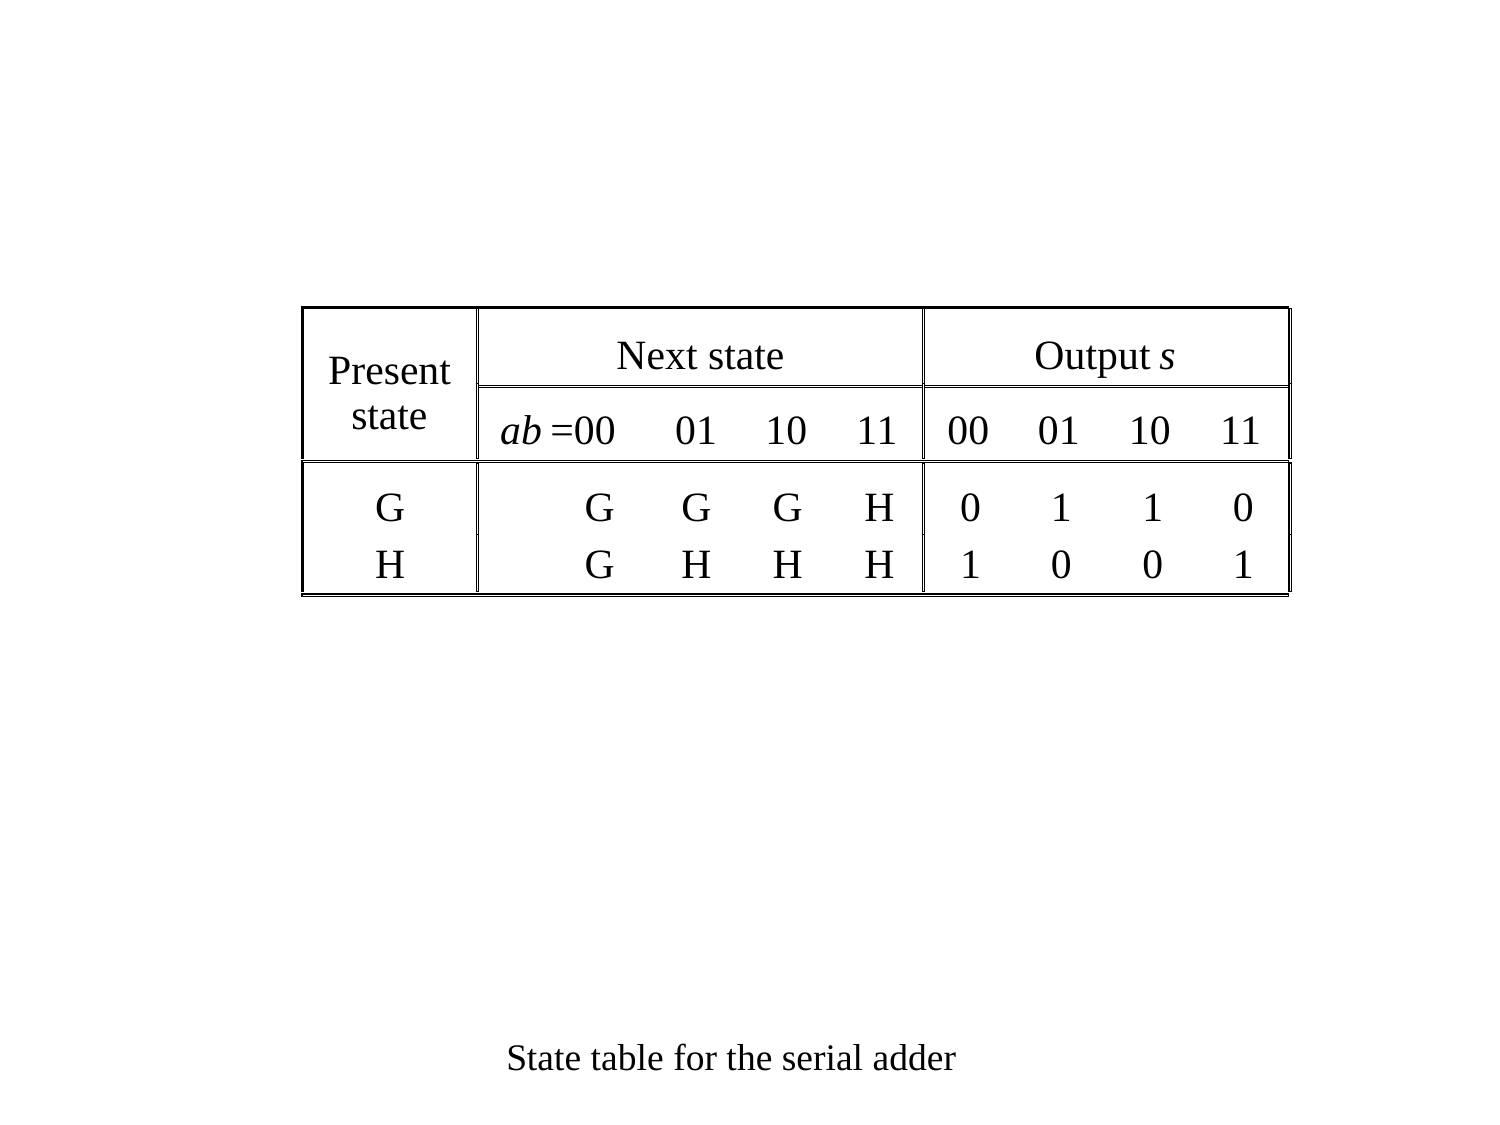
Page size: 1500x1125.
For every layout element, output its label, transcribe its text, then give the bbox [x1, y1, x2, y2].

text_box 10 [765, 402, 808, 453]
text_box =00 [550, 402, 627, 453]
text_box 11 [856, 402, 899, 453]
text_box H [864, 536, 906, 588]
text_box 11 [1220, 402, 1263, 453]
text_box G [584, 536, 626, 588]
text_box G [772, 479, 814, 530]
text_box 0 [1050, 536, 1083, 588]
text_box state [351, 387, 439, 439]
text_box 1 [1142, 479, 1174, 530]
text_box H [375, 536, 416, 588]
text_box 01 [675, 402, 718, 453]
text_box H [864, 479, 906, 530]
text_box s [1159, 327, 1187, 378]
text_box G [681, 479, 723, 530]
text_box 1 [1232, 536, 1265, 588]
text_box 0 [1232, 479, 1265, 530]
text_box 0 [959, 479, 992, 530]
text_box Present [328, 342, 462, 394]
text_box 01 [1038, 402, 1081, 453]
text_box State table for the serial adder [124, 1025, 1339, 1101]
text_box Output [1103, 352, 1113, 368]
text_box G [375, 479, 416, 530]
text_box 10 [1128, 402, 1172, 453]
text_box ab [500, 402, 543, 453]
text_box Next state [616, 327, 796, 378]
text_box 00 [947, 402, 990, 453]
text_box 1 [959, 536, 992, 588]
text_box H [772, 536, 814, 588]
text_box [302, 460, 1292, 592]
text_box [302, 593, 1289, 597]
text_box G [584, 479, 626, 530]
text_box 1 [1050, 479, 1083, 530]
text_box Output [1034, 327, 1151, 378]
text_box 0 [1142, 536, 1174, 588]
text_box H [681, 536, 723, 588]
text_box [302, 306, 1292, 459]
